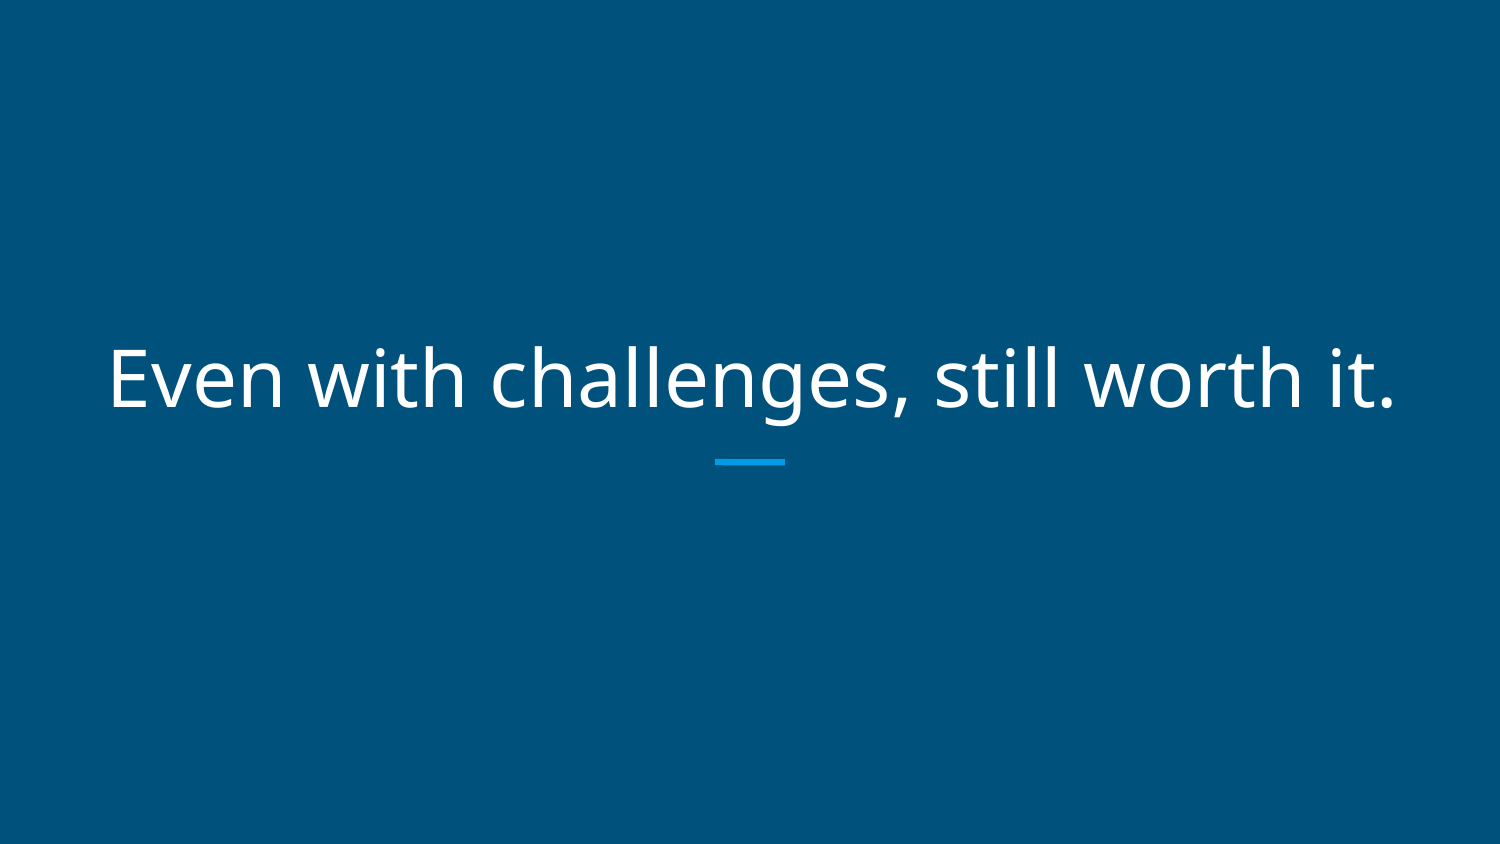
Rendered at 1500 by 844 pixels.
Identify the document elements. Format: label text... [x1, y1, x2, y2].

title Even with challenges, still worth it. [78, 289, 1428, 439]
